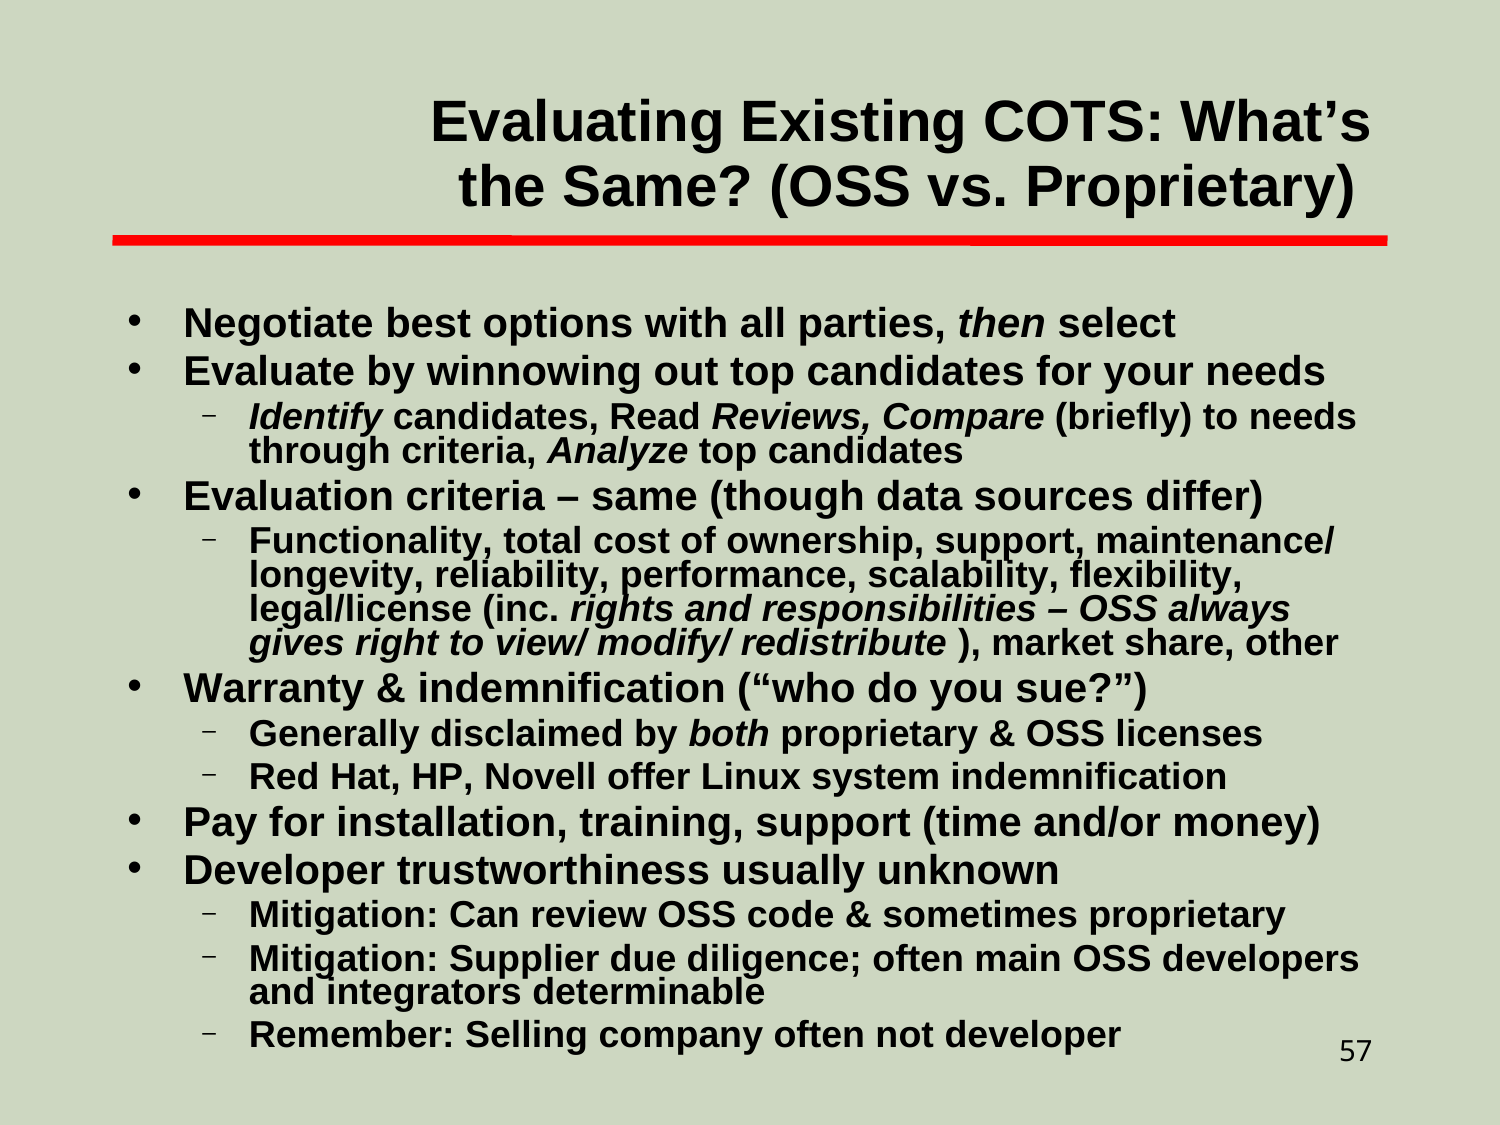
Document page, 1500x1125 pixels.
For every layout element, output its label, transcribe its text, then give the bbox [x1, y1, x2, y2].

list Negotiate best options with all parties, then select Evaluate by winnowing out top candidates for your needs Identify candidates, Read Reviews, Compare (briefly) to needs through criteria, Analyze top candidates Evaluation criteria – same (though data sources differ) Functionality, total cost of ownership, support, maintenance/ longevity, reliability, performance, scalability, flexibility, legal/license (inc. rights and responsibilities – OSS always gives right to view/ modify/ redistribute ), market share, other Warranty & indemnification (“who do you sue?”) Generally disclaimed by both proprietary & OSS licenses Red Hat, HP, Novell offer Linux system indemnification Pay for installation, training, support (time and/or money) Developer trustworthiness usually unknown Mitigation: Can review OSS code & sometimes proprietary Mitigation: Supplier due diligence; often main OSS developers and integrators determinable Remember: Selling company often not developer [112, 299, 1388, 1077]
title Evaluating Existing COTS: What’s the Same? (OSS vs. Proprietary) [337, 81, 1388, 228]
